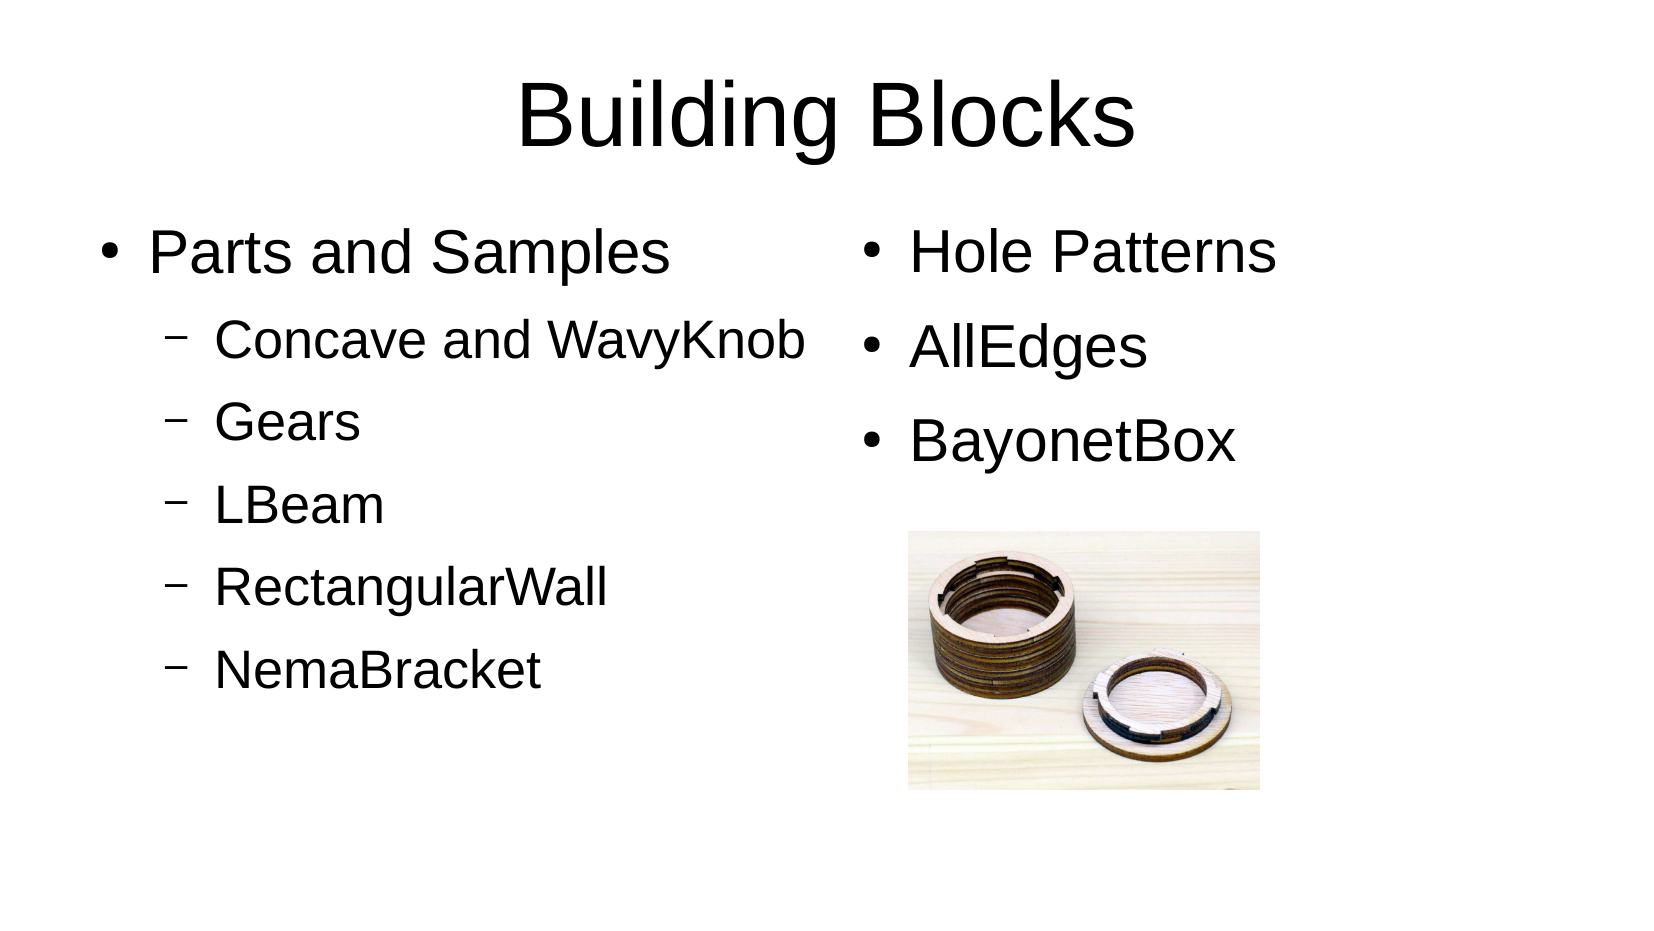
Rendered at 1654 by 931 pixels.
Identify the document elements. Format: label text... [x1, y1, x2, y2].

title Building Blocks [82, 37, 1571, 193]
list Parts and Samples Concave and WavyKnob Gears LBeam RectangularWall NemaBracket [82, 217, 809, 758]
picture [908, 531, 1260, 790]
list Hole Patterns AllEdges BayonetBox [845, 217, 1572, 475]
